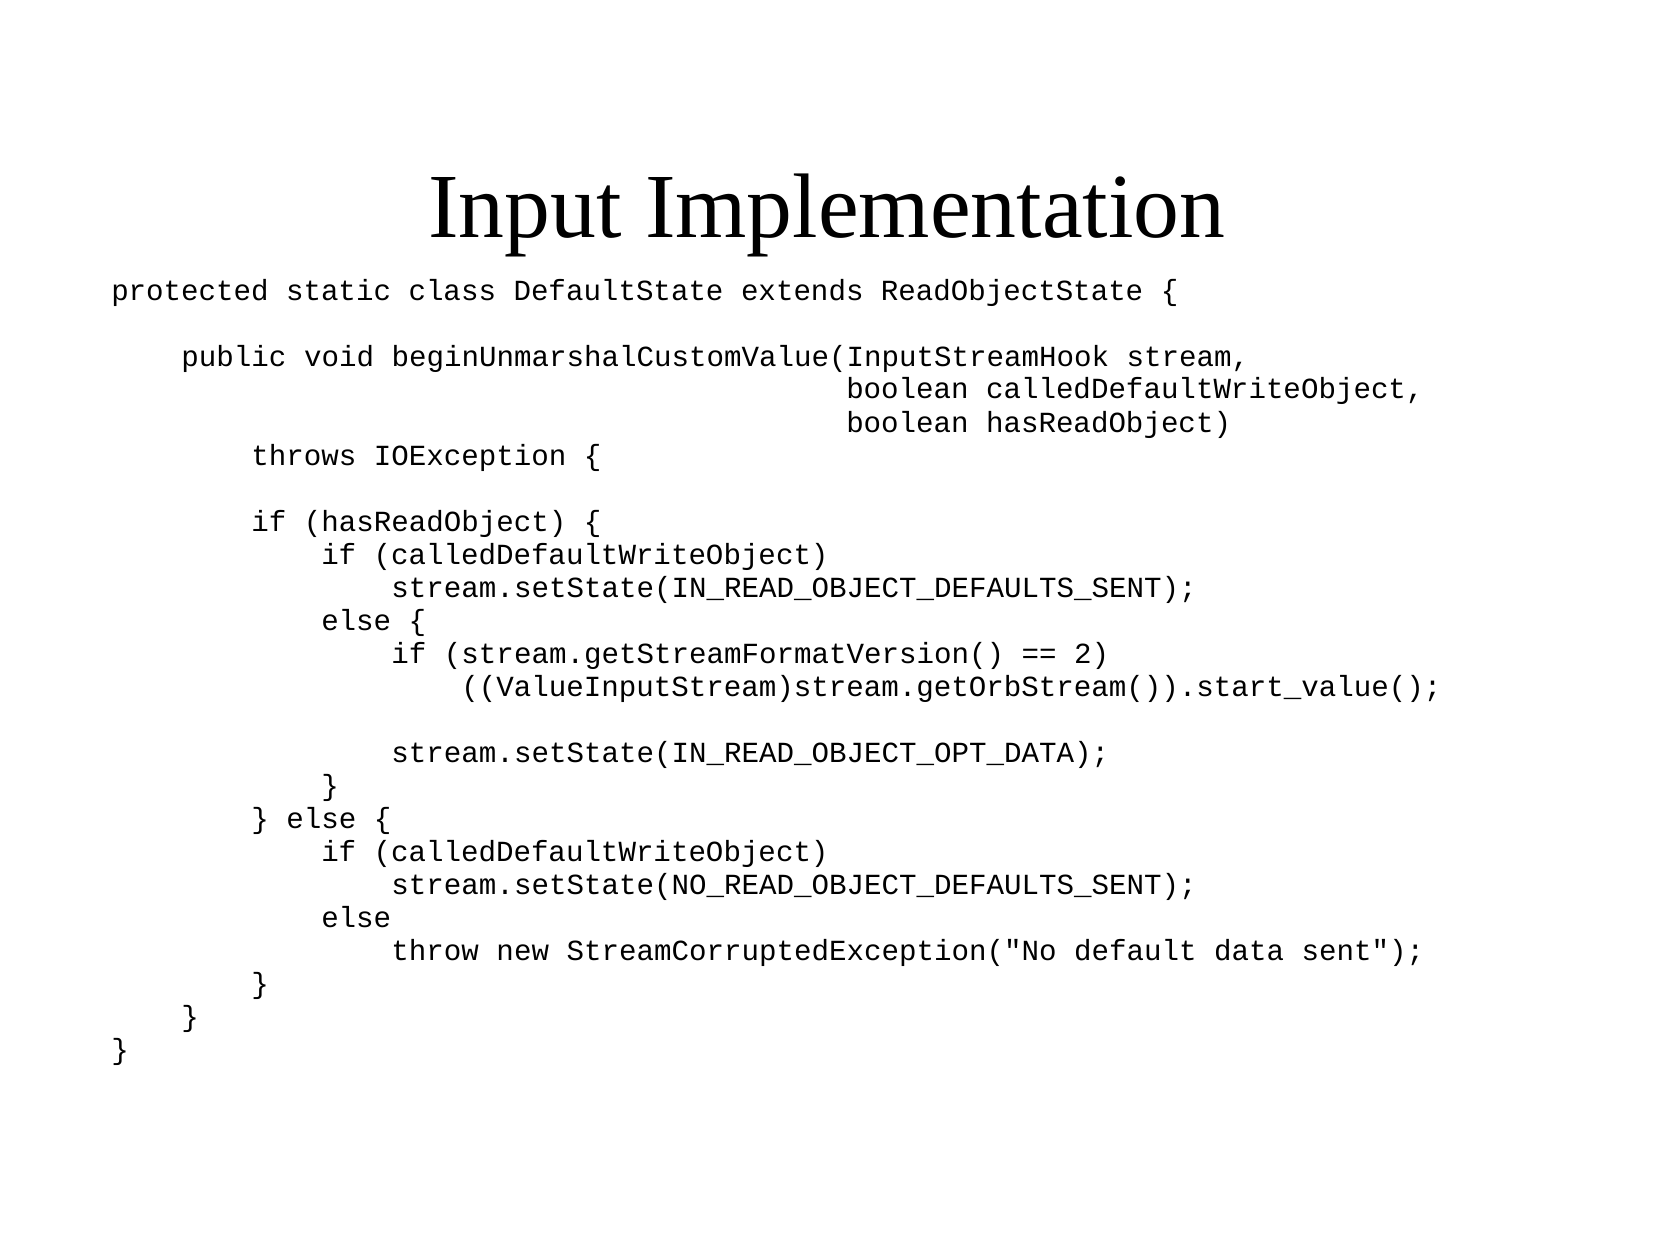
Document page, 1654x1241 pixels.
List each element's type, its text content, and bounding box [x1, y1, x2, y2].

title Input Implementation [121, 102, 1534, 275]
text_box protected static class DefaultState extends ReadObjectState { public void beginUnmarshalCustomValue(InputStreamHook stream, boolean calledDefaultWriteObject, boolean hasReadObject) throws IOException { if (hasReadObject) { if (calledDefaultWriteObject) stream.setState(IN_READ_OBJECT_DEFAULTS_SENT); else { if (stream.getStreamFormatVersion() == 2) ((ValueInputStream)stream.getOrbStream()).start_value(); stream.setState(IN_READ_OBJECT_OPT_DATA); } } else { if (calledDefaultWriteObject) stream.setState(NO_READ_OBJECT_DEFAULTS_SENT); else throw new StreamCorruptedException("No default data sent"); } } } [41, 275, 1606, 1044]
